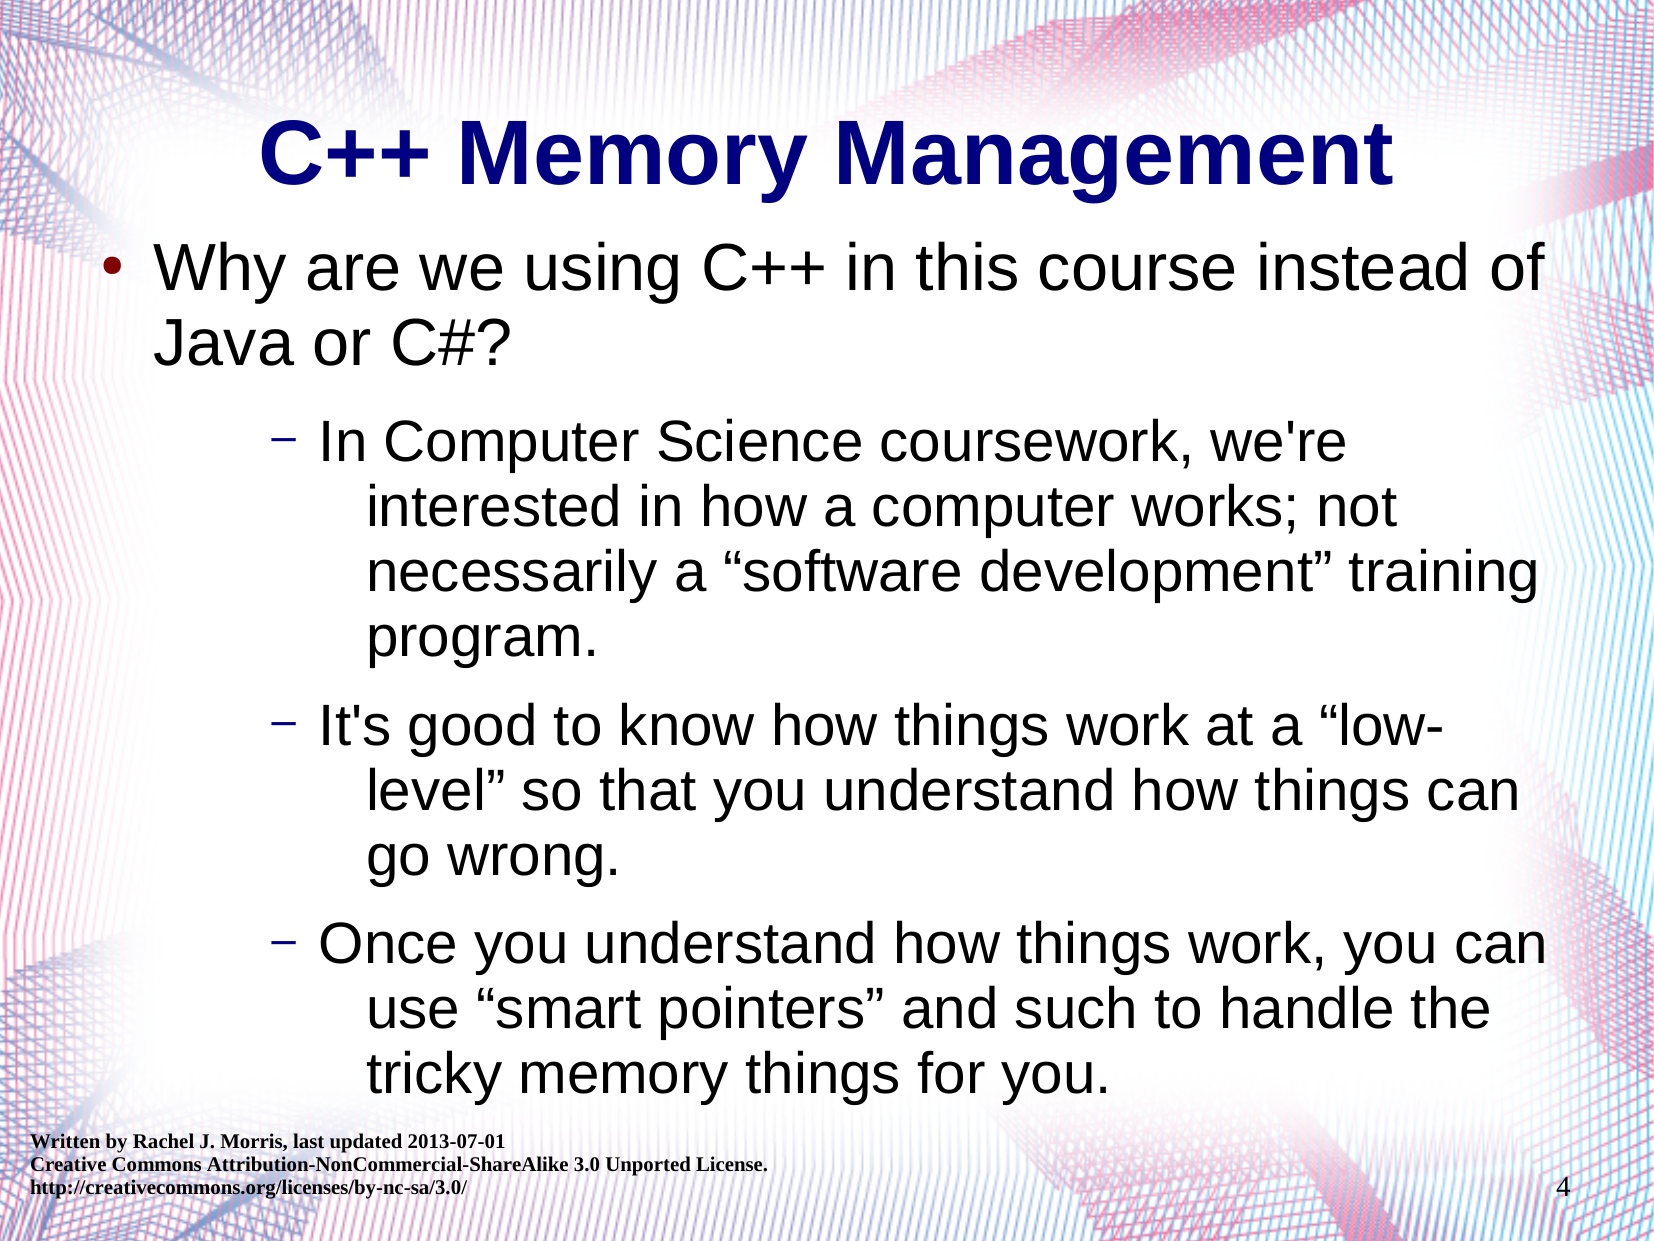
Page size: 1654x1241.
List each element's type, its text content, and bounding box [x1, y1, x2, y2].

title C++ Memory Management [82, 49, 1571, 229]
picture [0, 0, 1654, 1241]
list Why are we using C++ in this course instead of Java or C#? In Computer Science coursework, we're interested in how a computer works; not necessarily a “software development” training program. It's good to know how things work at a “low-level” so that you understand how things can go wrong. Once you understand how things work, you can use “smart pointers” and such to handle the tricky memory things for you. [82, 229, 1571, 1107]
